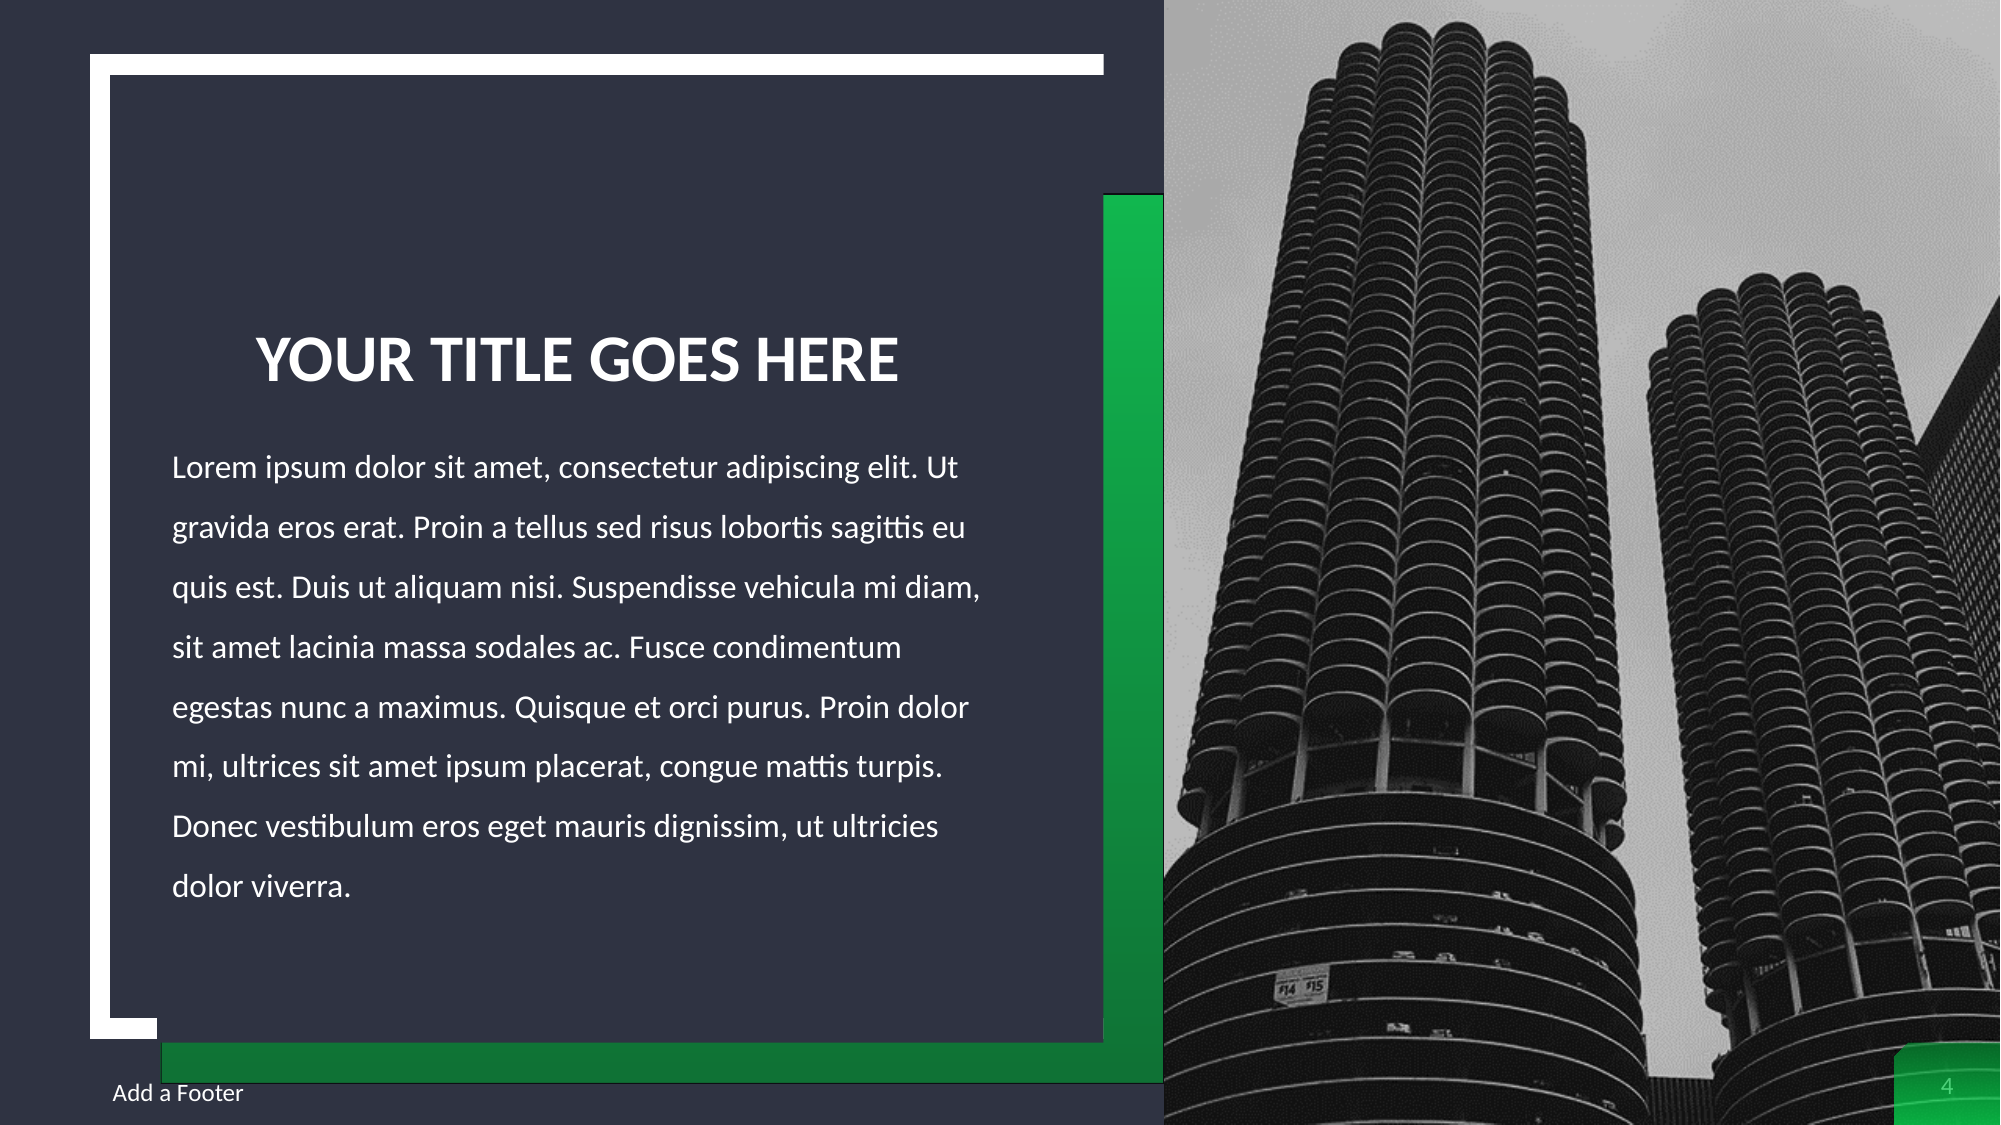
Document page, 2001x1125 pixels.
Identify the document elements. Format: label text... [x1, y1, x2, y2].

title YOUR TITLE GOES HERE [157, 242, 1000, 404]
footer Add a Footer [97, 1061, 773, 1121]
list Lorem ipsum dolor sit amet, consectetur adipiscing elit. Ut gravida eros erat. Proin a tellus sed risus lobortis sagittis eu quis est. Duis ut aliquam nisi. Suspendisse vehicula mi diam, sit amet lacinia massa sodales ac. Fusce condimentum egestas nunc a maximus. Quisque et orci purus. Proin dolor mi, ultrices sit amet ipsum placerat, congue mattis turpis. Donec vestibulum eros eget mauris dignissim, ut ultricies dolor viverra. [157, 417, 1000, 975]
picture [1164, 0, 2000, 1125]
text_box [1894, 1042, 2000, 1125]
